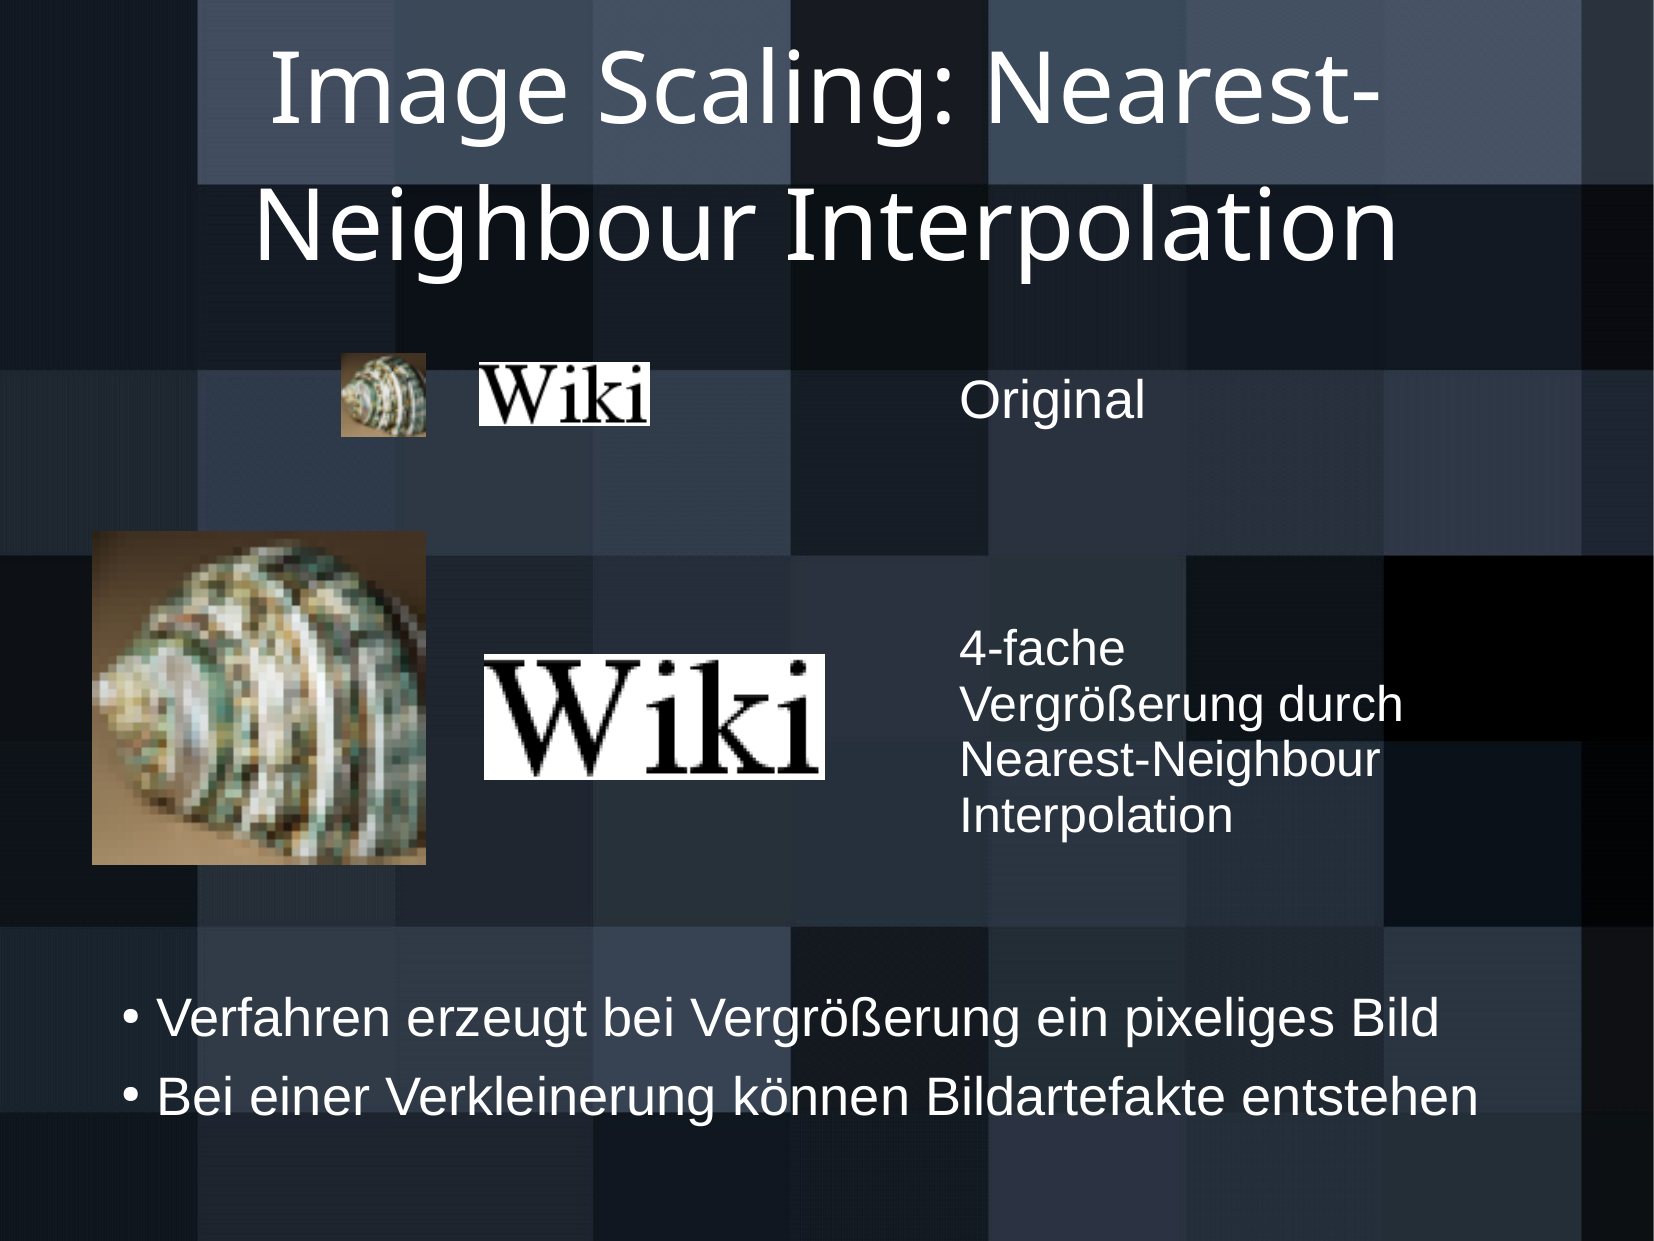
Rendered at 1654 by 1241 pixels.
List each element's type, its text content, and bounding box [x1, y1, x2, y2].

text_box Verfahren erzeugt bei Vergrößerung ein pixeliges Bild Bei einer Verkleinerung können Bildartefakte entstehen [106, 979, 1512, 1135]
title Image Scaling: Nearest-Neighbour Interpolation [82, 31, 1571, 275]
text_box 4-fache Vergrößerung durch Nearest-Neighbour Interpolation [944, 612, 1453, 853]
picture [0, 0, 1654, 1241]
text_box Original [944, 361, 1371, 438]
